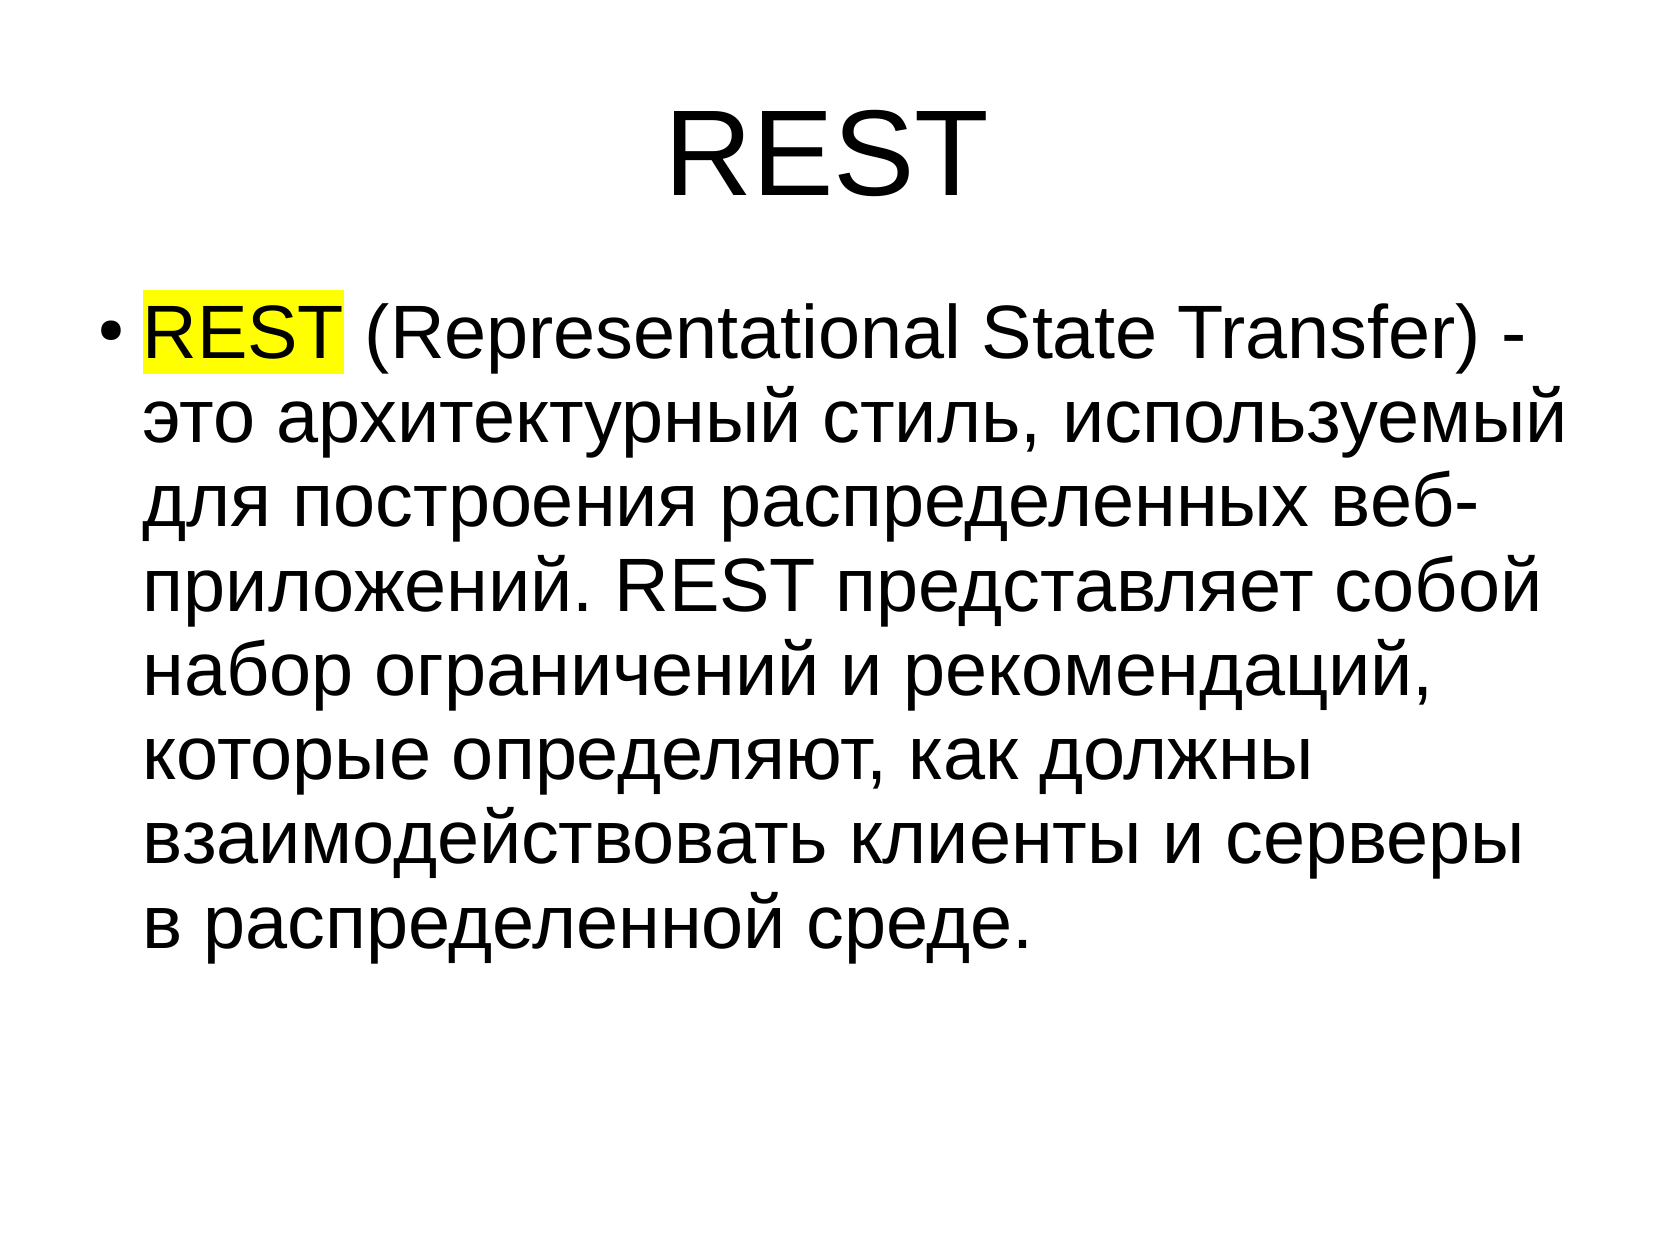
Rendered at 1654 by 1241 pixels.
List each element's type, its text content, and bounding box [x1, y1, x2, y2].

title REST [82, 49, 1571, 257]
list REST (Representational State Transfer) - это архитектурный стиль, используемый для построения распределенных веб-приложений. REST представляет собой набор ограничений и рекомендаций, которые определяют, как должны взаимодействовать клиенты и серверы в распределенной среде. [82, 290, 1571, 1010]
